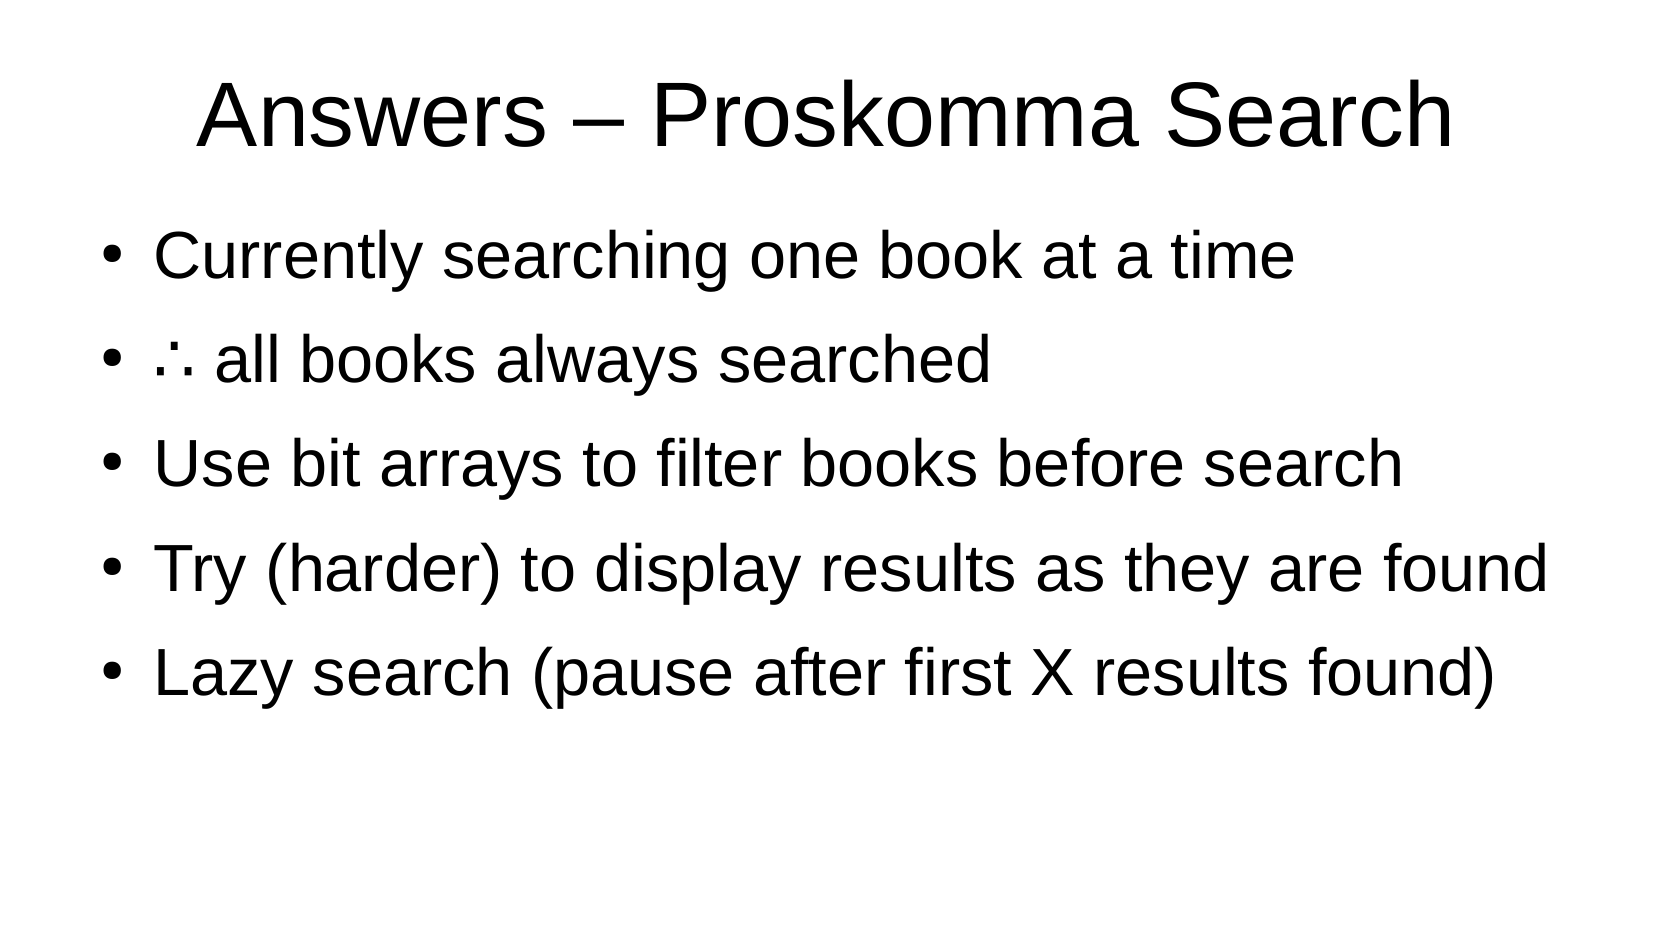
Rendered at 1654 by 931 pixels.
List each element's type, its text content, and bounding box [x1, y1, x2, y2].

title Answers – Proskomma Search [82, 37, 1571, 193]
list Currently searching one book at a time ∴ all books always searched Use bit arrays to filter books before search Try (harder) to display results as they are found Lazy search (pause after first X results found) [82, 217, 1571, 758]
